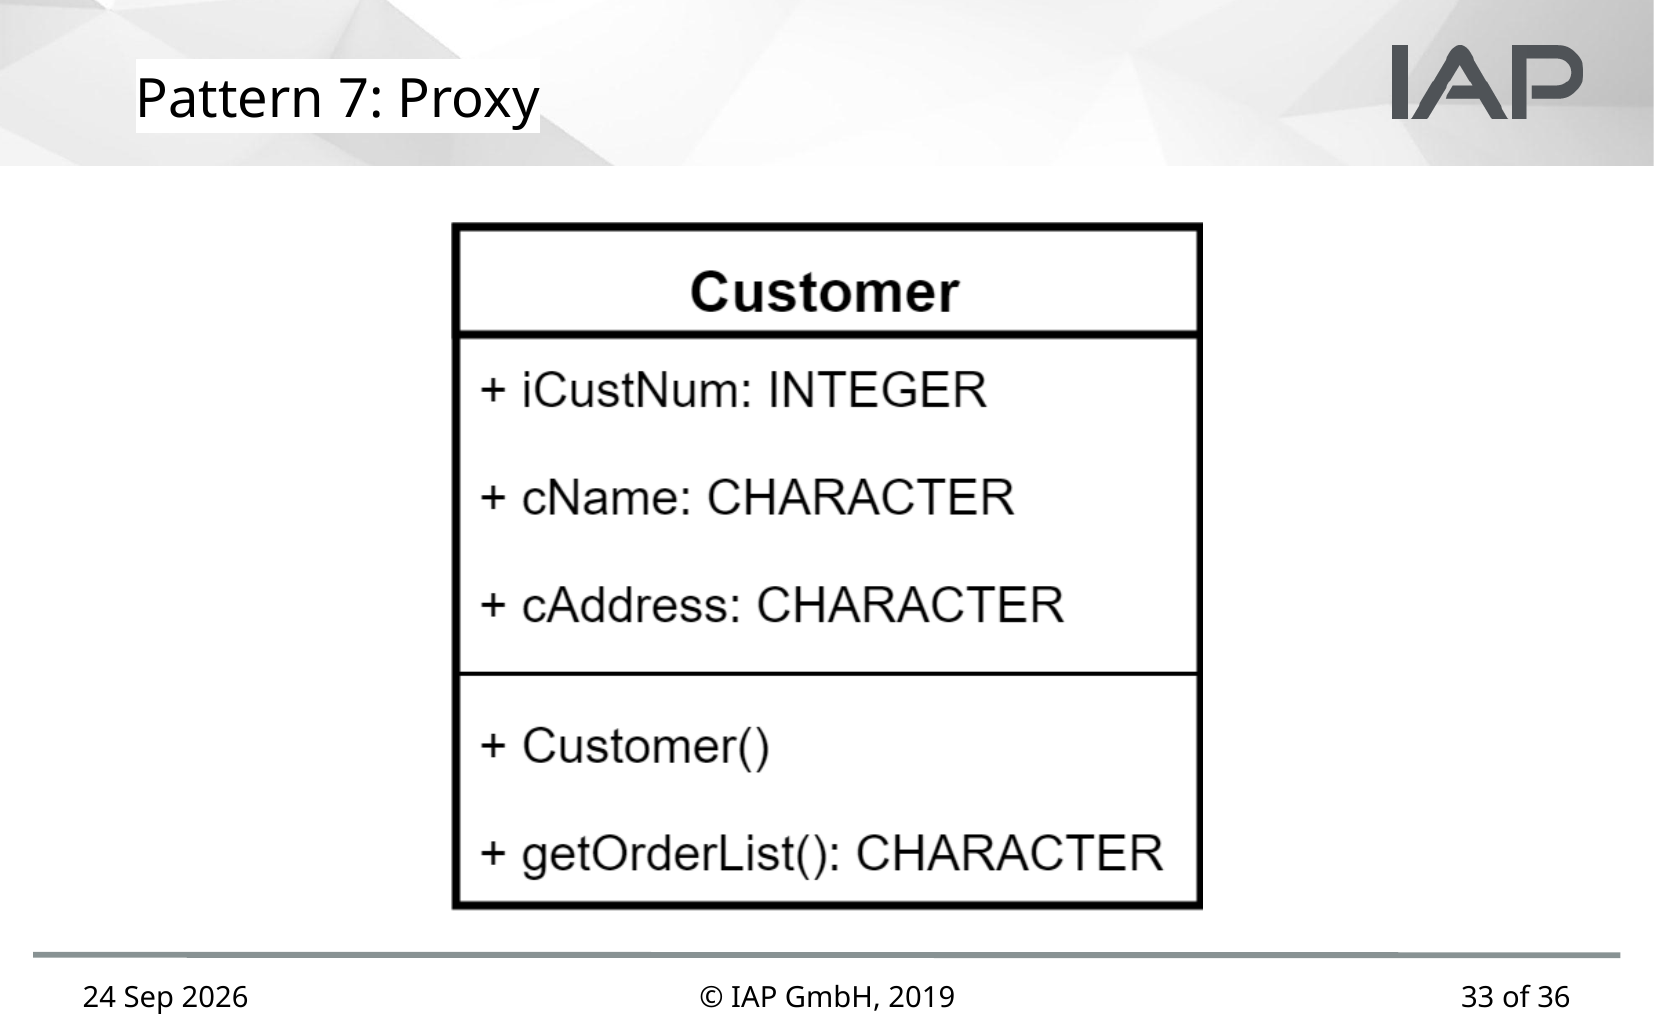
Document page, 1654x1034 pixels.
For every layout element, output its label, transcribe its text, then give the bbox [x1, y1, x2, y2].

picture [0, 0, 1654, 166]
title Pattern 7: Proxy [135, 41, 1264, 152]
picture [450, 221, 1203, 916]
